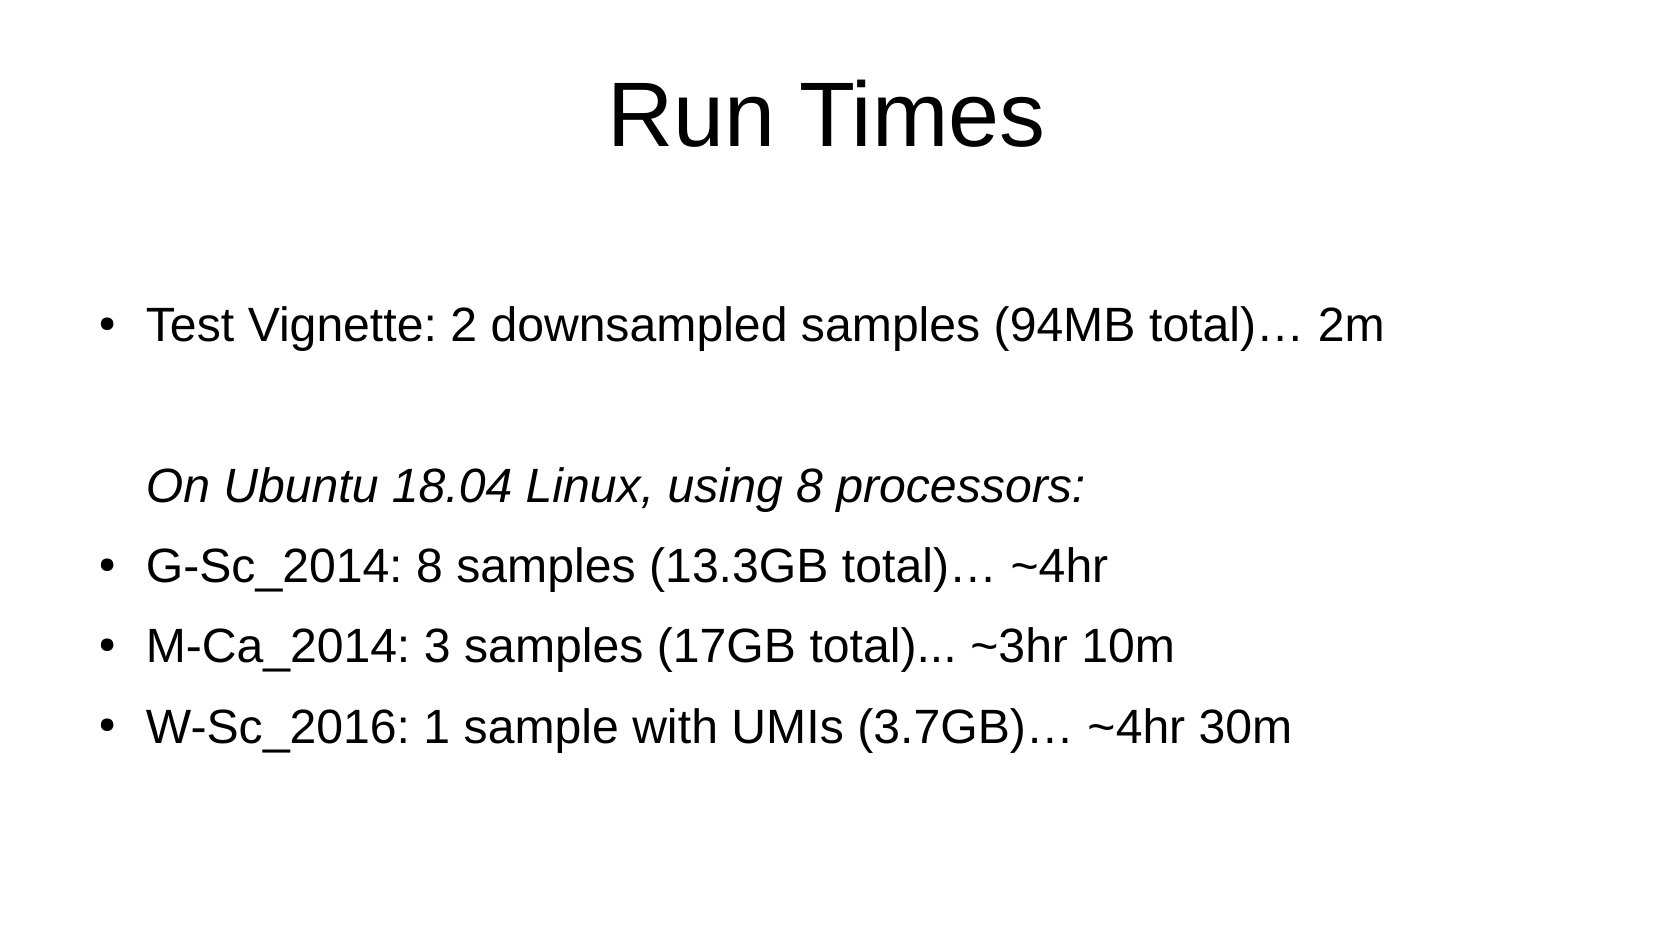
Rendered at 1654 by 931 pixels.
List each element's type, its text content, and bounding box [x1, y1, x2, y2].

list Test Vignette: 2 downsampled samples (94MB total)… 2m On Ubuntu 18.04 Linux, using 8 processors: G-Sc_2014: 8 samples (13.3GB total)… ~4hr M-Ca_2014: 3 samples (17GB total)... ~3hr 10m W-Sc_2016: 1 sample with UMIs (3.7GB)… ~4hr 30m [82, 217, 1571, 758]
title Run Times [82, 37, 1571, 193]
